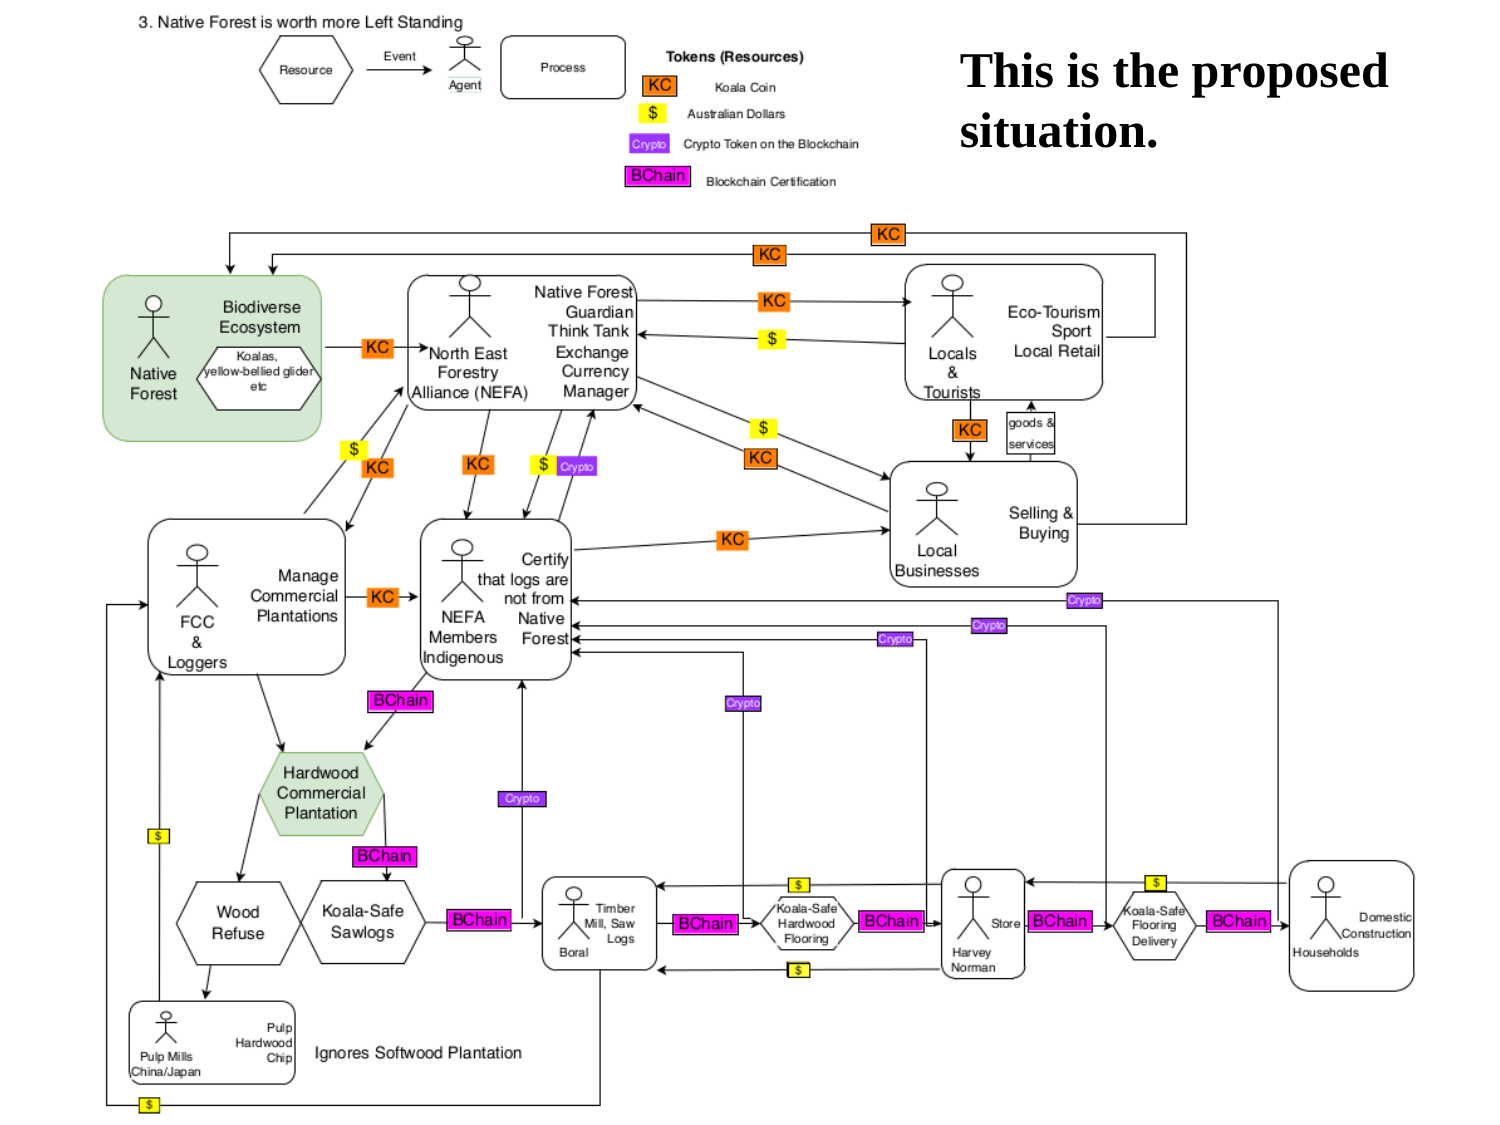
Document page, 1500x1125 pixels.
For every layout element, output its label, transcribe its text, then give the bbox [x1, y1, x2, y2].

picture [71, 0, 1471, 1125]
text_box This is the proposed situation. [945, 29, 1426, 165]
